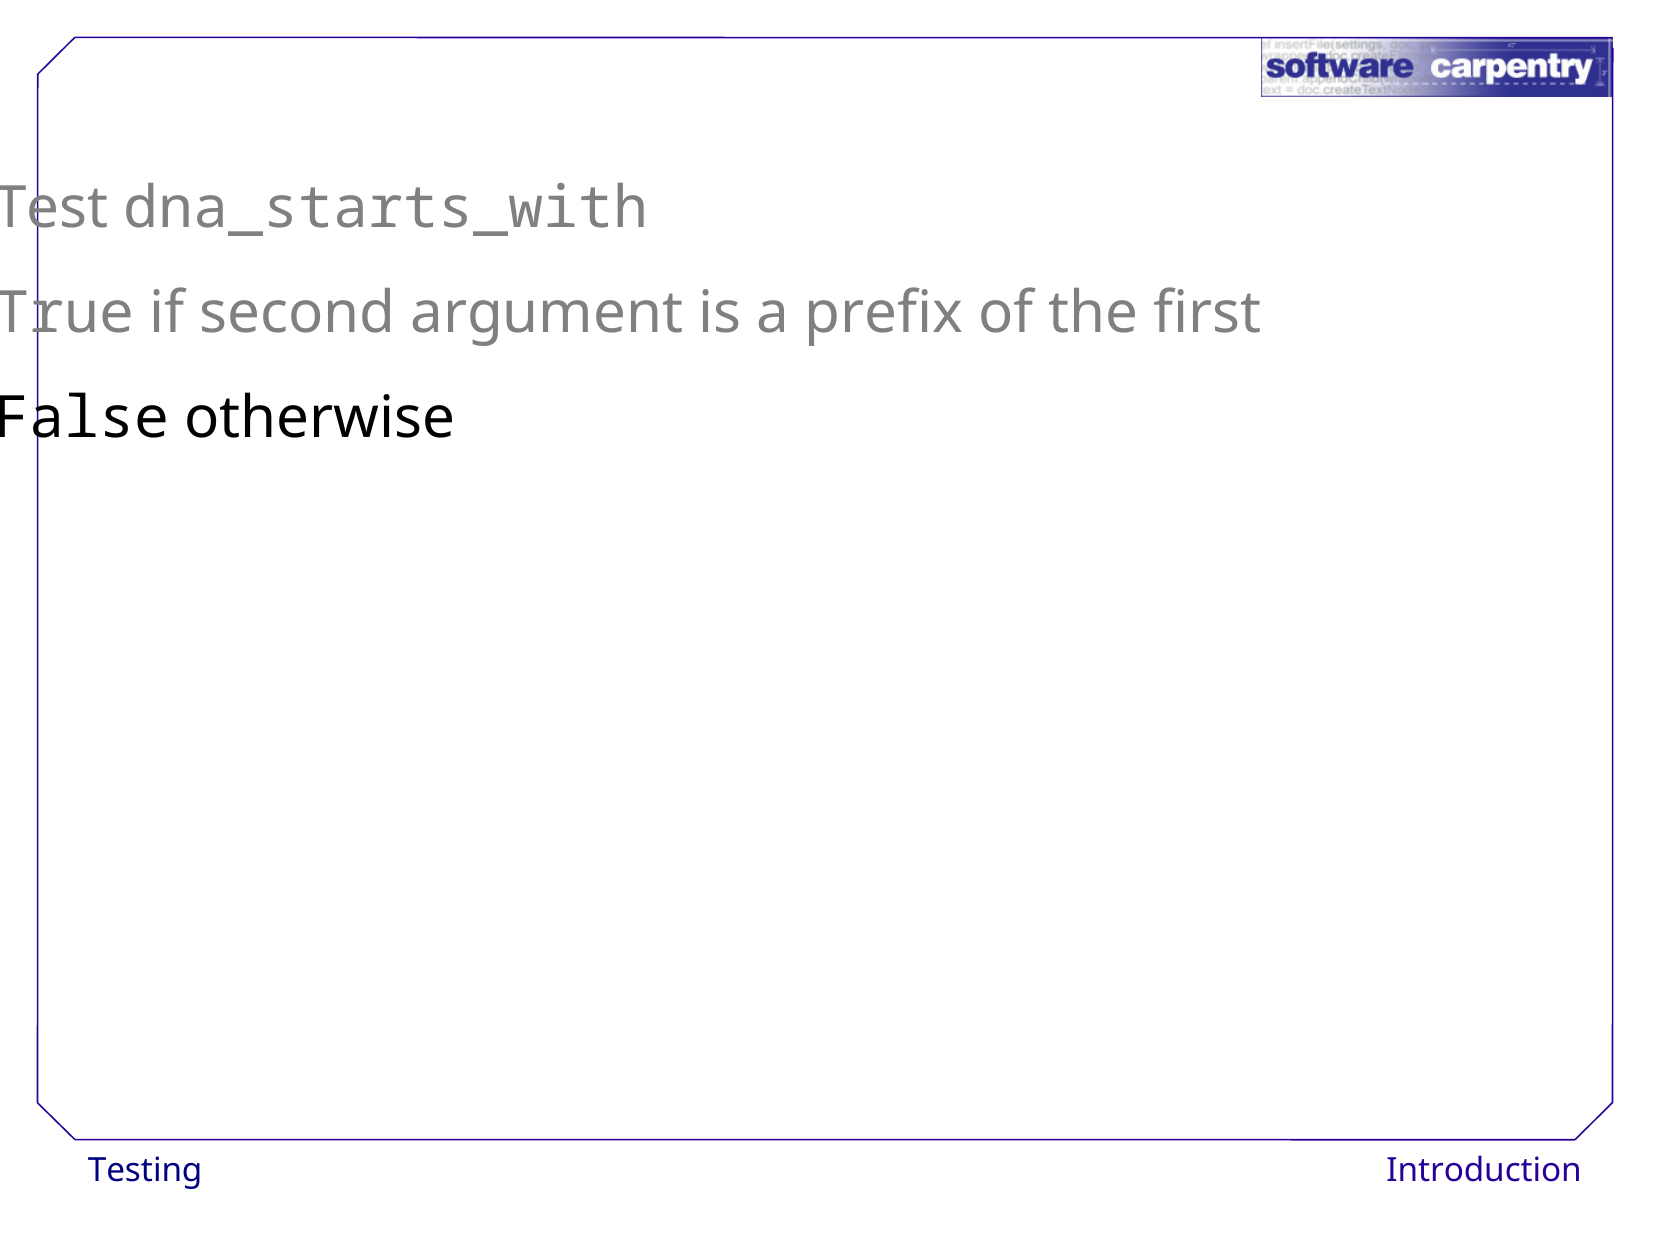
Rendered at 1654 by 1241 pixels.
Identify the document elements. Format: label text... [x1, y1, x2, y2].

picture [1261, 39, 1613, 97]
text_box Test dna_starts_with True if second argument is a prefix of the first False otherwise [0, 126, 1427, 458]
